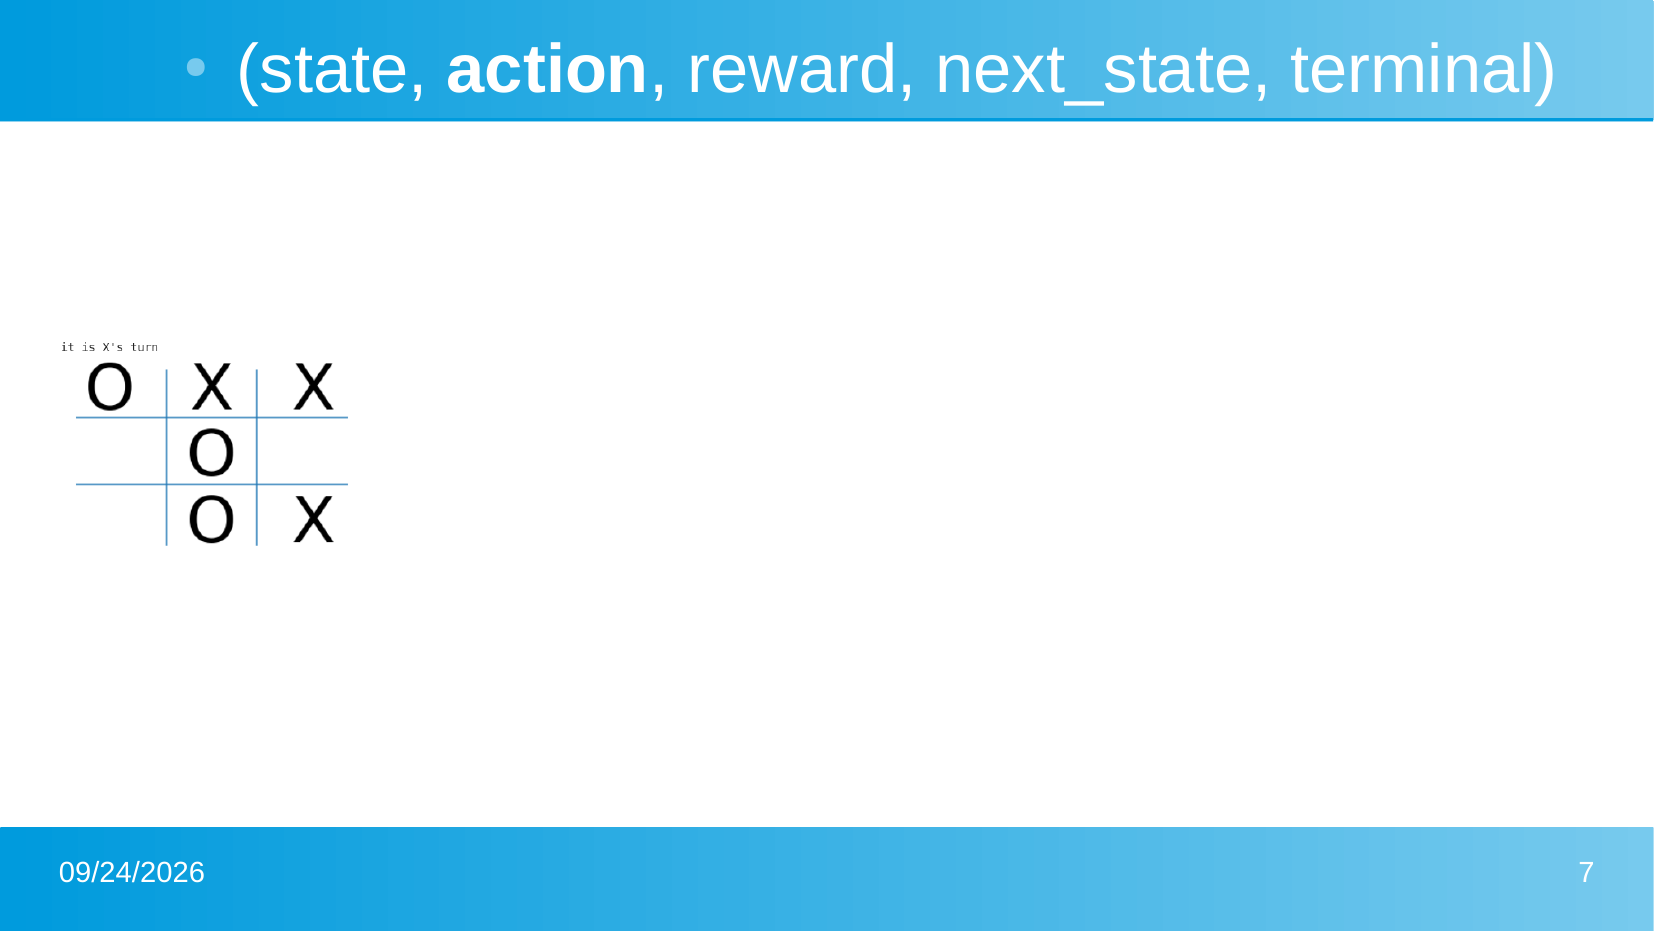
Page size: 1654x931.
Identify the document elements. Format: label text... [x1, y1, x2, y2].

title (state, action, reward, next_state, terminal) [59, 29, 1595, 108]
picture [54, 337, 376, 563]
